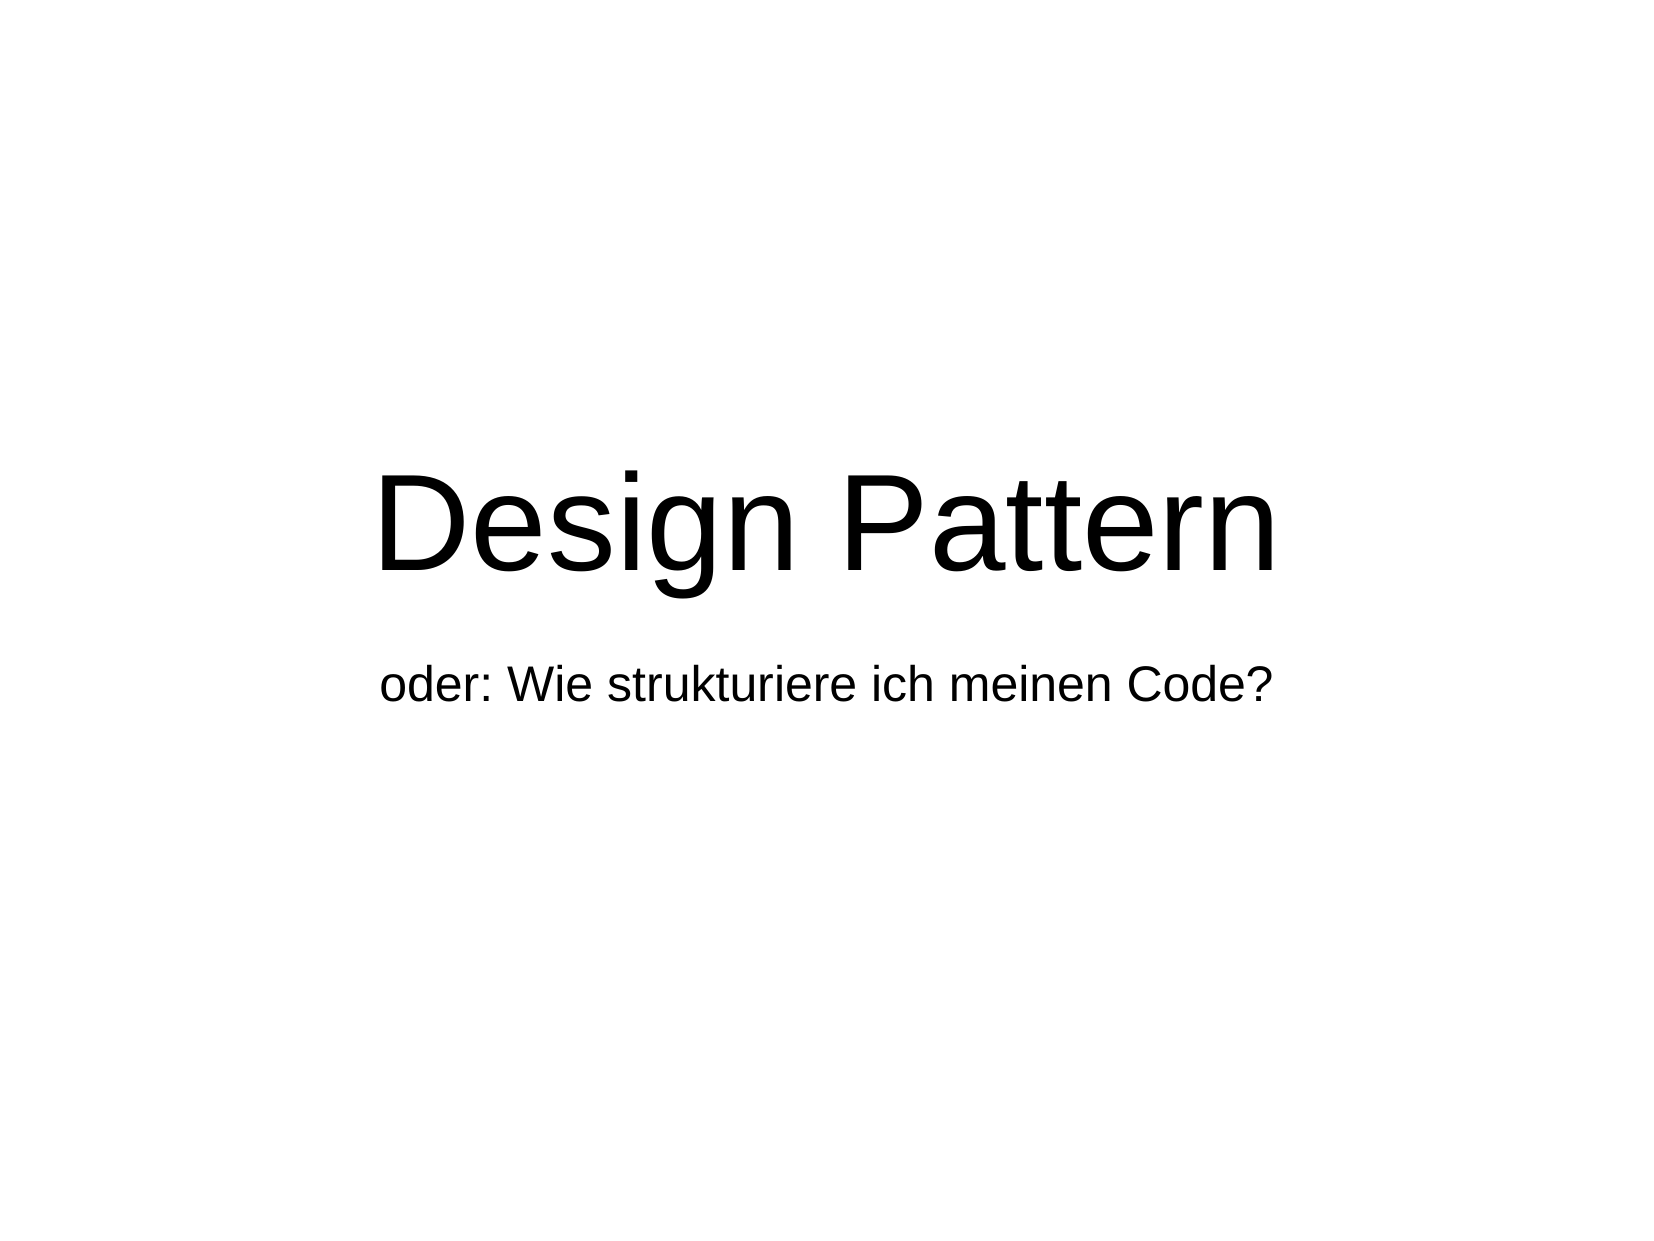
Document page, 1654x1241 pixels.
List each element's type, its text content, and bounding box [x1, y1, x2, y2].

subtitle Design Pattern oder: Wie strukturiere ich meinen Code? [82, 49, 1571, 1109]
